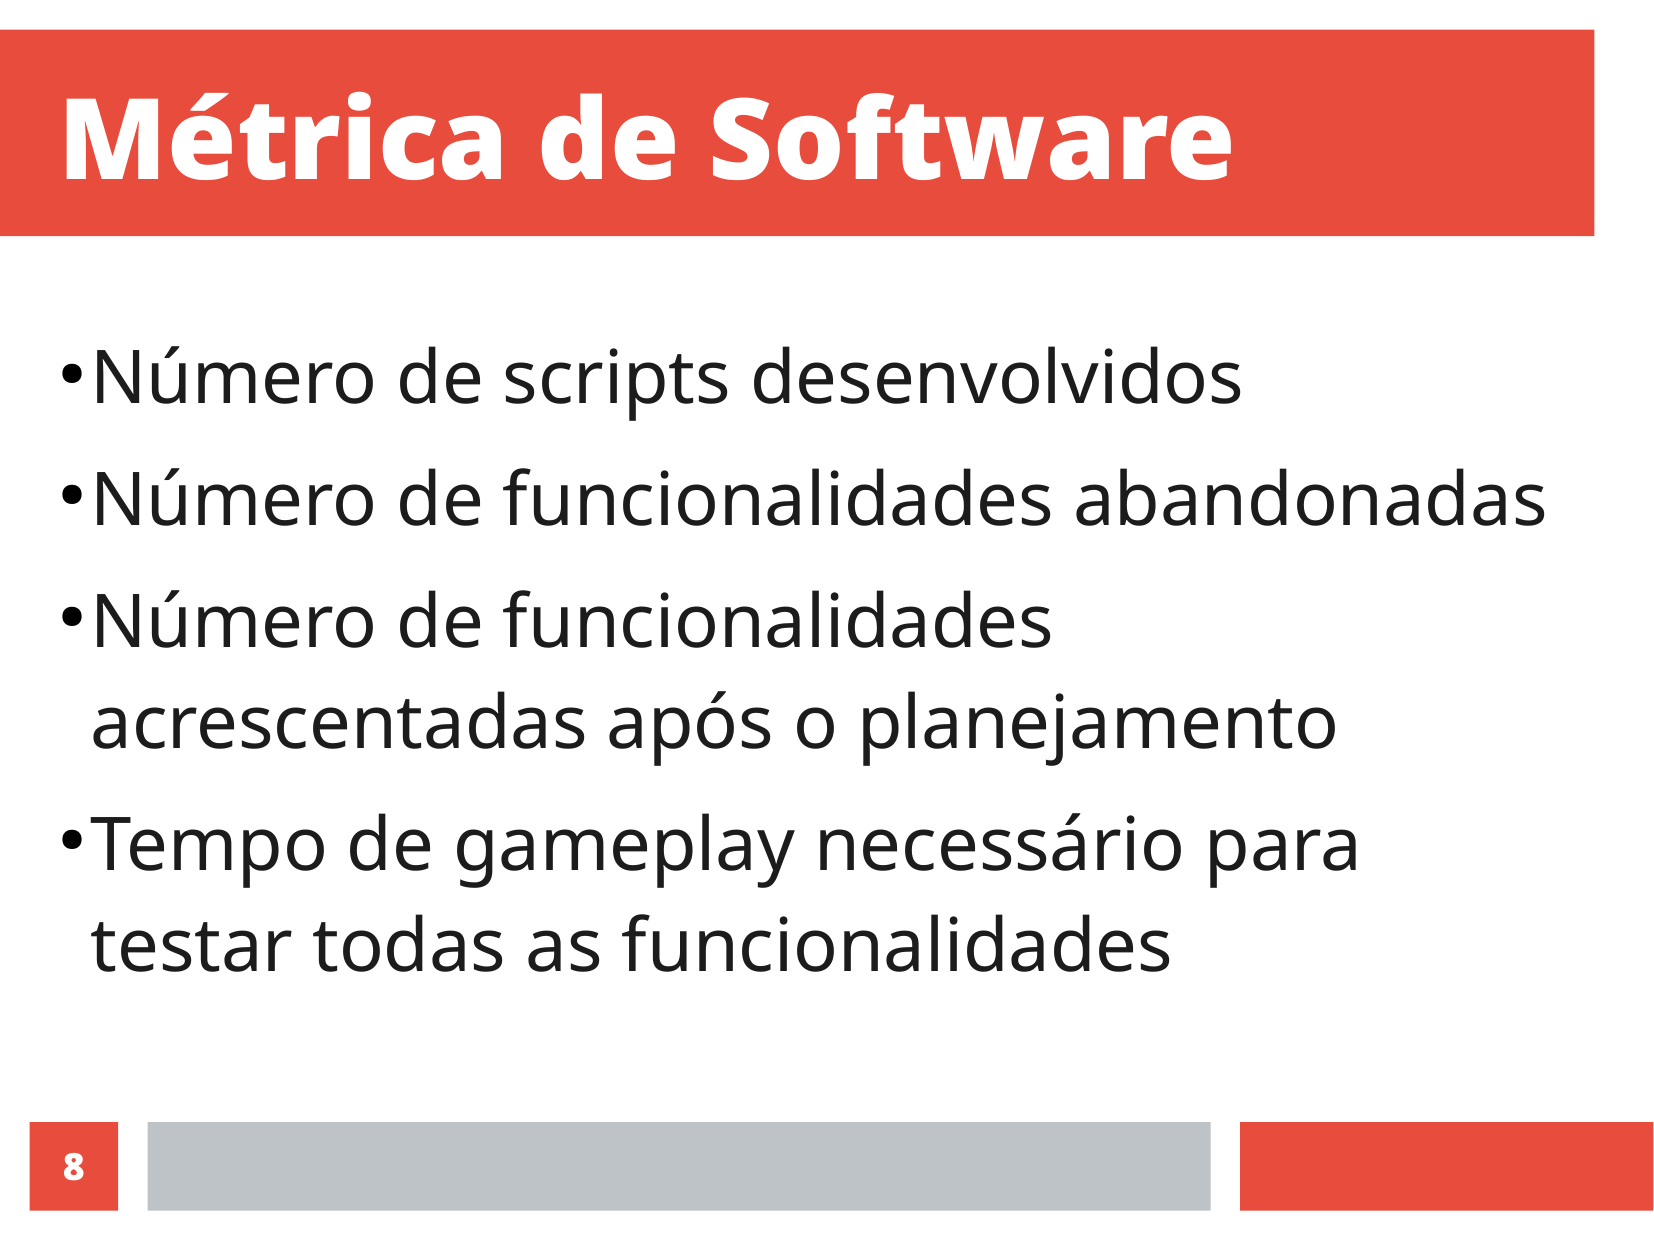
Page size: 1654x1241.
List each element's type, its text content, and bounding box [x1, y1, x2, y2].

list Número de scripts desenvolvidos Número de funcionalidades abandonadas Número de funcionalidades acrescentadas após o planejamento Tempo de gameplay necessário para testar todas as funcionalidades [59, 324, 1565, 1093]
title Métrica de Software [59, 59, 1595, 207]
